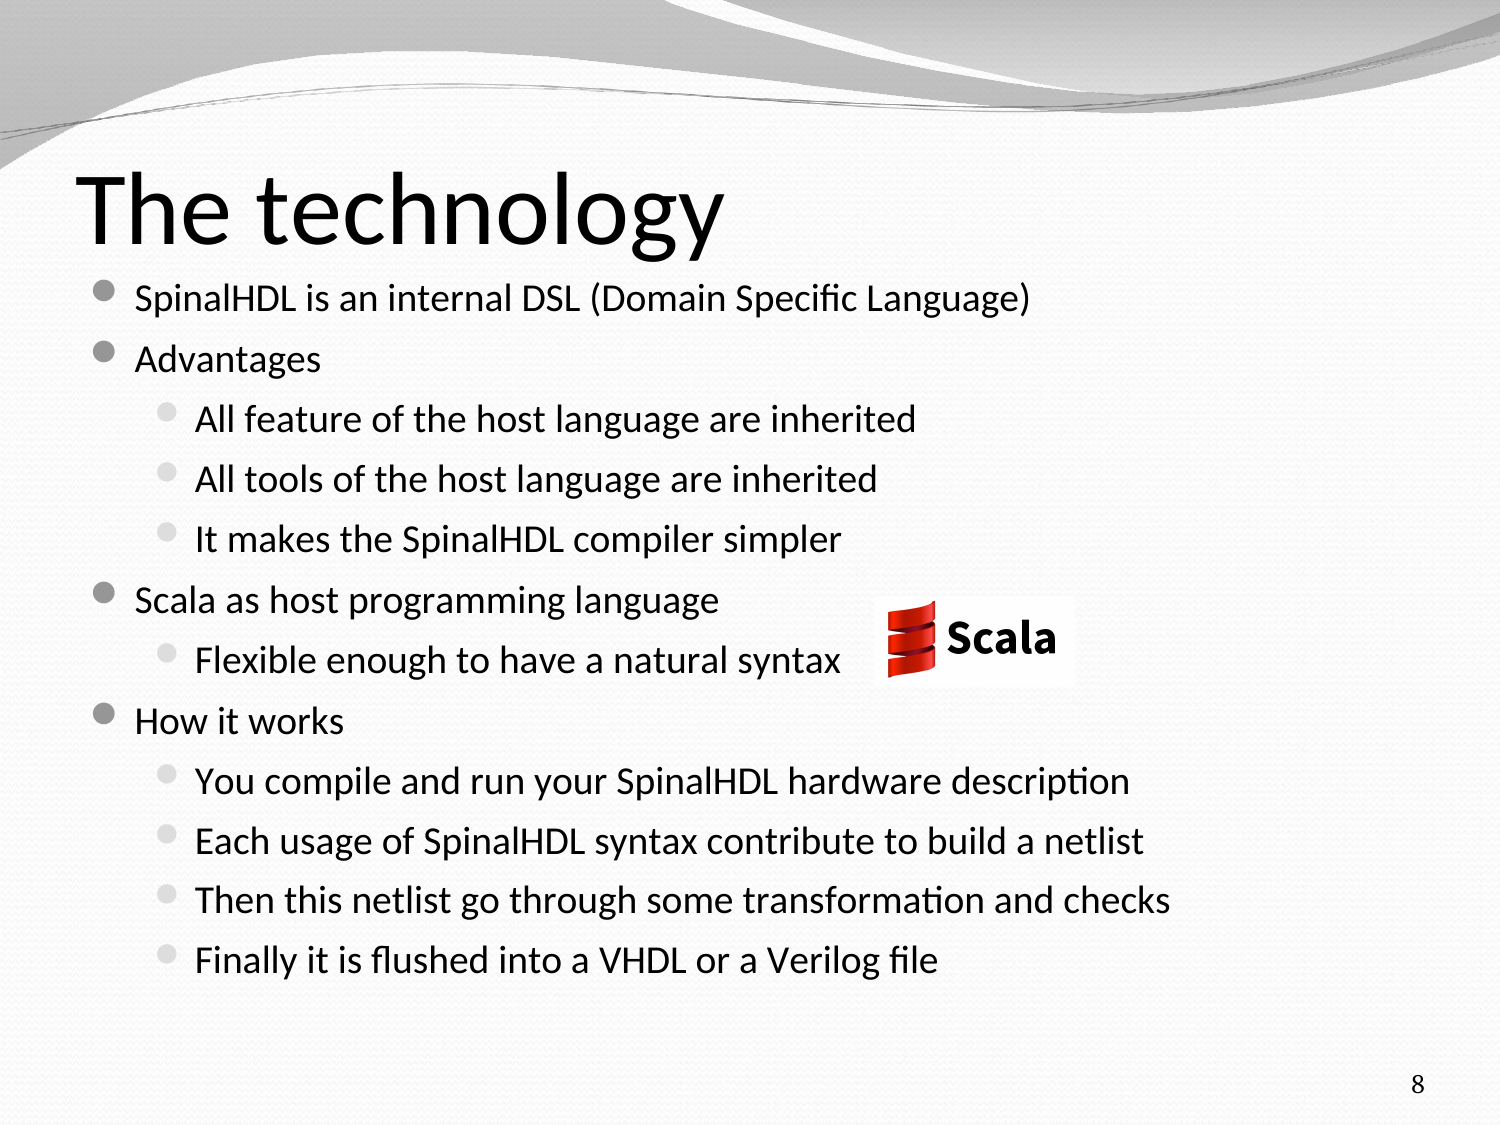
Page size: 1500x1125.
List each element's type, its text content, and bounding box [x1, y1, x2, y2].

text_box <numéro> [1299, 1042, 1426, 1103]
list SpinalHDL is an internal DSL (Domain Specific Language) Advantages All feature of the host language are inherited All tools of the host language are inherited It makes the SpinalHDL compiler simpler Scala as host programming language Flexible enough to have a natural syntax How it works You compile and run your SpinalHDL hardware description Each usage of SpinalHDL syntax contribute to build a netlist Then this netlist go through some transformation and checks Finally it is flushed into a VHDL or a Verilog file [75, 266, 1426, 985]
picture [0, 0, 1500, 1125]
title The technology [75, 78, 1426, 266]
